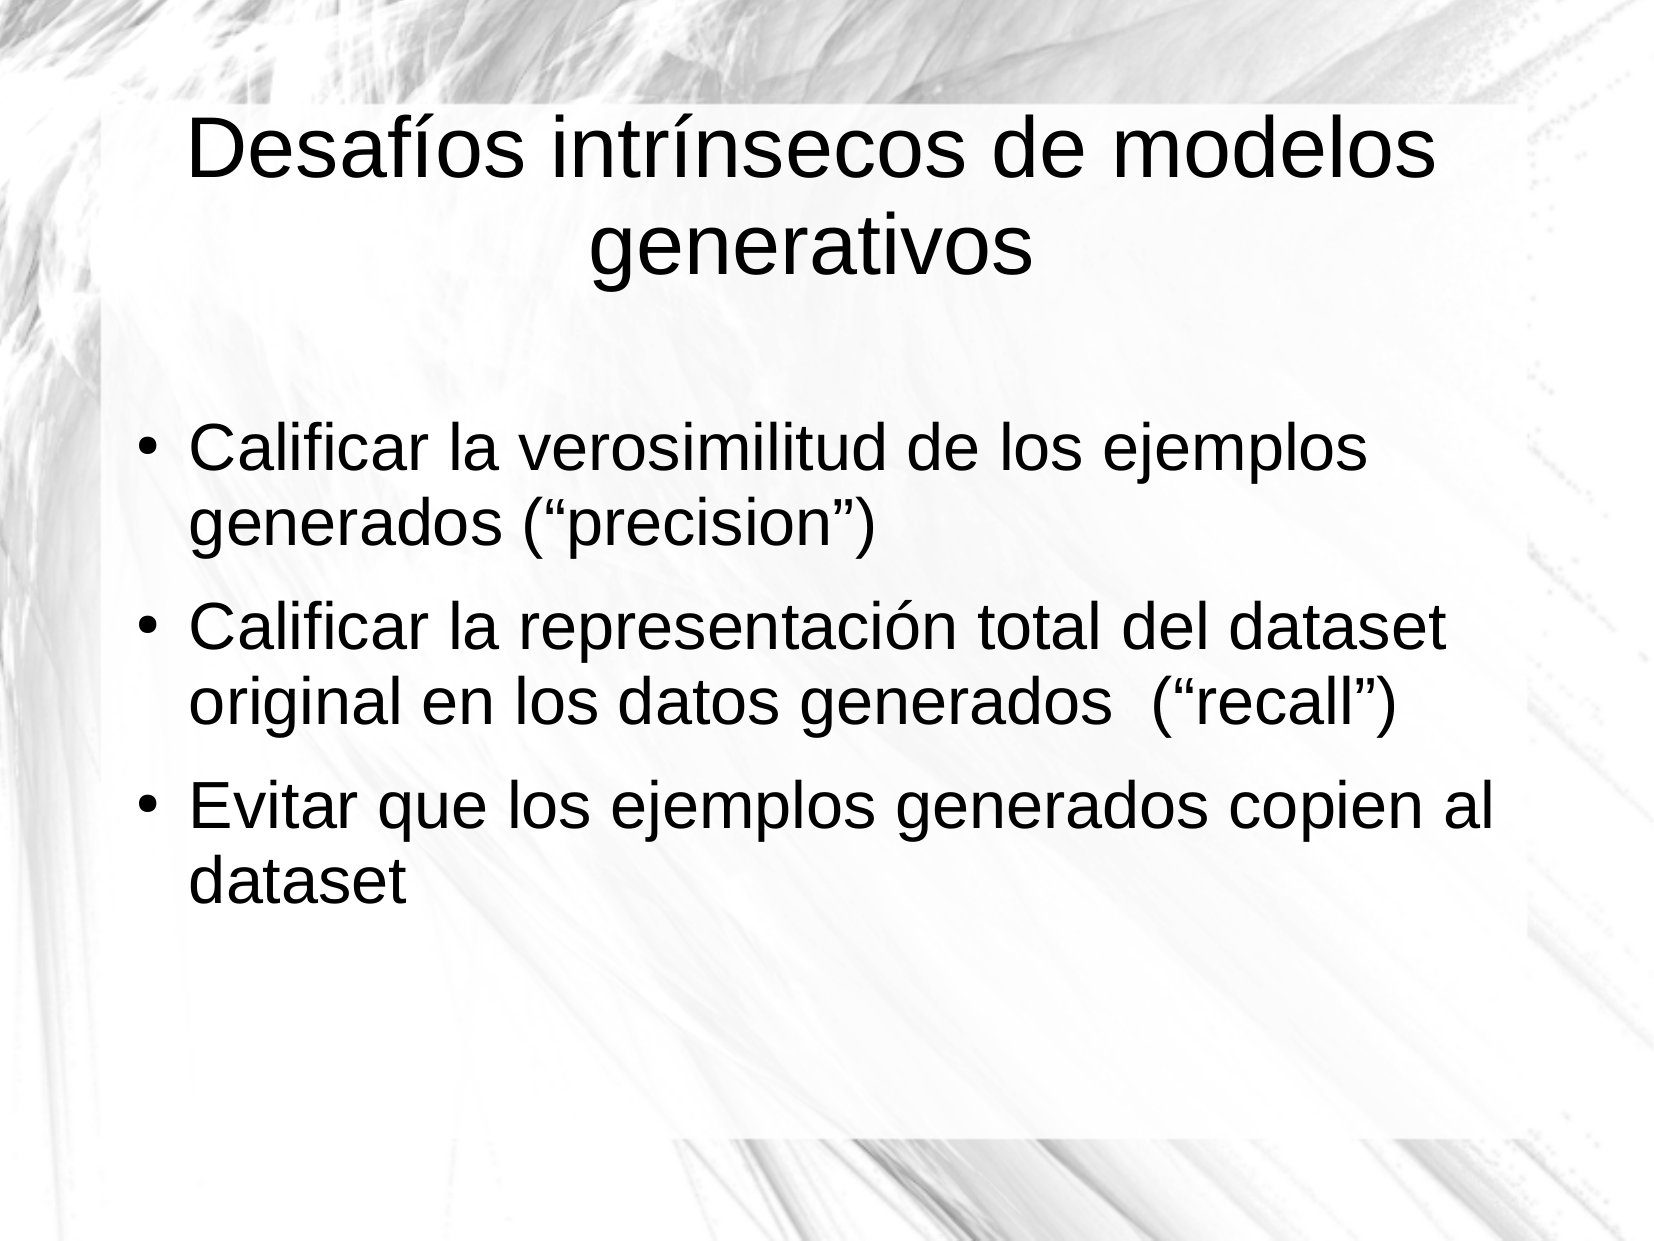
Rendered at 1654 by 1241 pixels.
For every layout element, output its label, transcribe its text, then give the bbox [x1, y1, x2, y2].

picture [0, 0, 1654, 1241]
list Calificar la verosimilitud de los ejemplos generados (“precision”) Calificar la representación total del dataset original en los datos generados (“recall”) Evitar que los ejemplos generados copien al dataset [118, 409, 1571, 1066]
title Desafíos intrínsecos de modelos generativos [118, 99, 1506, 293]
